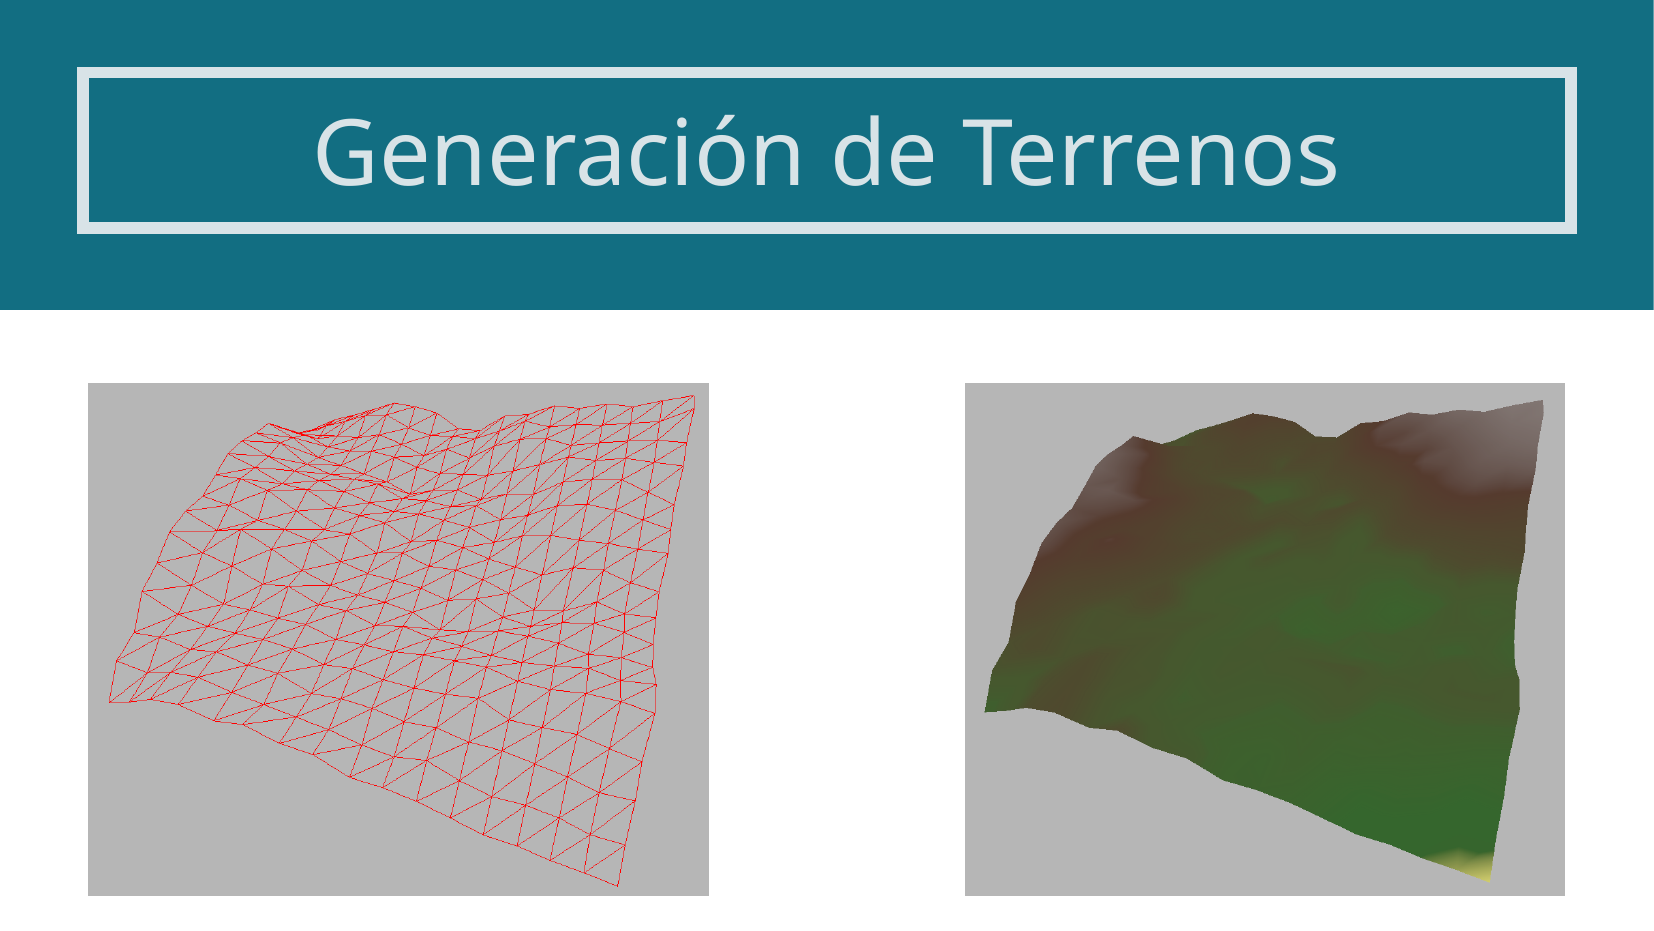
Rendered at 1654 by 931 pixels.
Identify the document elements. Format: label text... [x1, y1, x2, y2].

title Generación de Terrenos [82, 72, 1571, 228]
picture [0, 0, 1654, 931]
